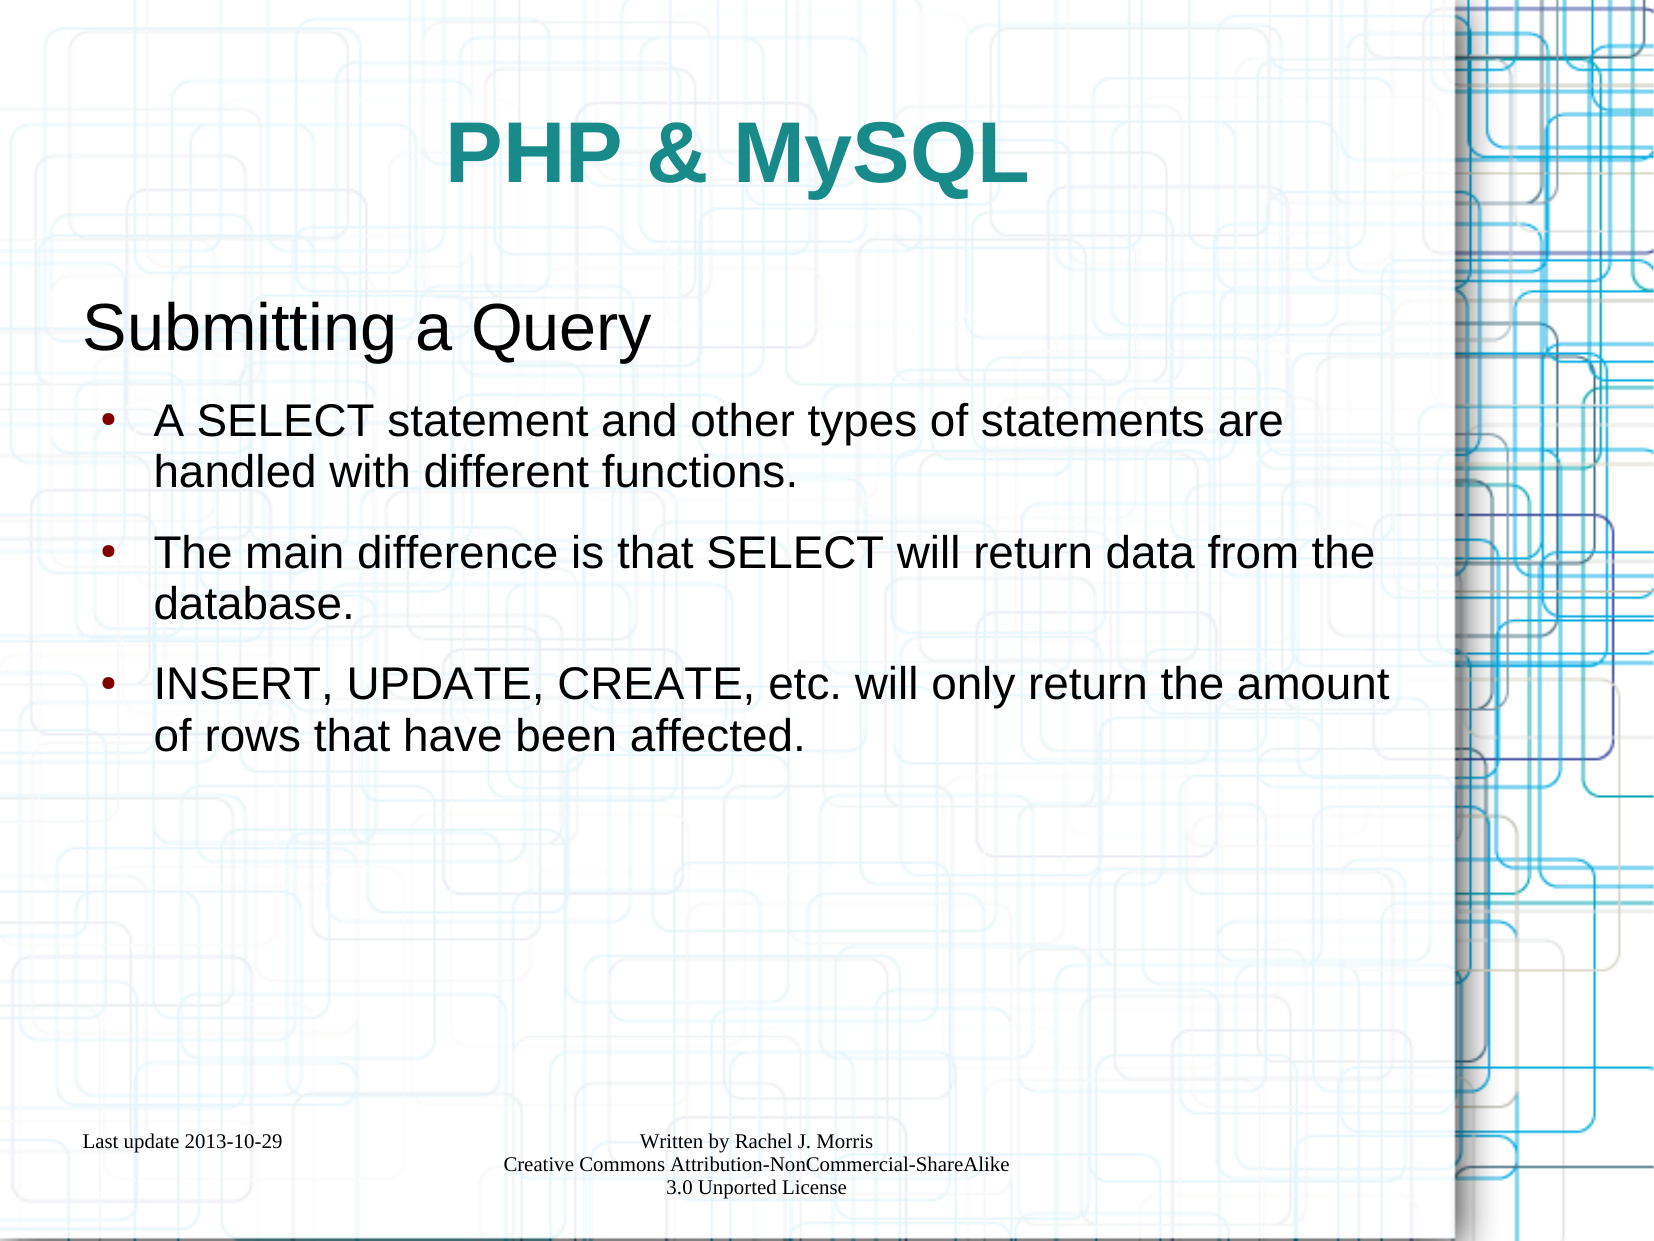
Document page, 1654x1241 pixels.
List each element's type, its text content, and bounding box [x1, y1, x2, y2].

list Submitting a Query A SELECT statement and other types of statements are handled with different functions. The main difference is that SELECT will return data from the database. INSERT, UPDATE, CREATE, etc. will only return the amount of rows that have been affected. [82, 290, 1418, 1010]
picture [0, 0, 1654, 1241]
title PHP & MySQL [59, 49, 1418, 257]
